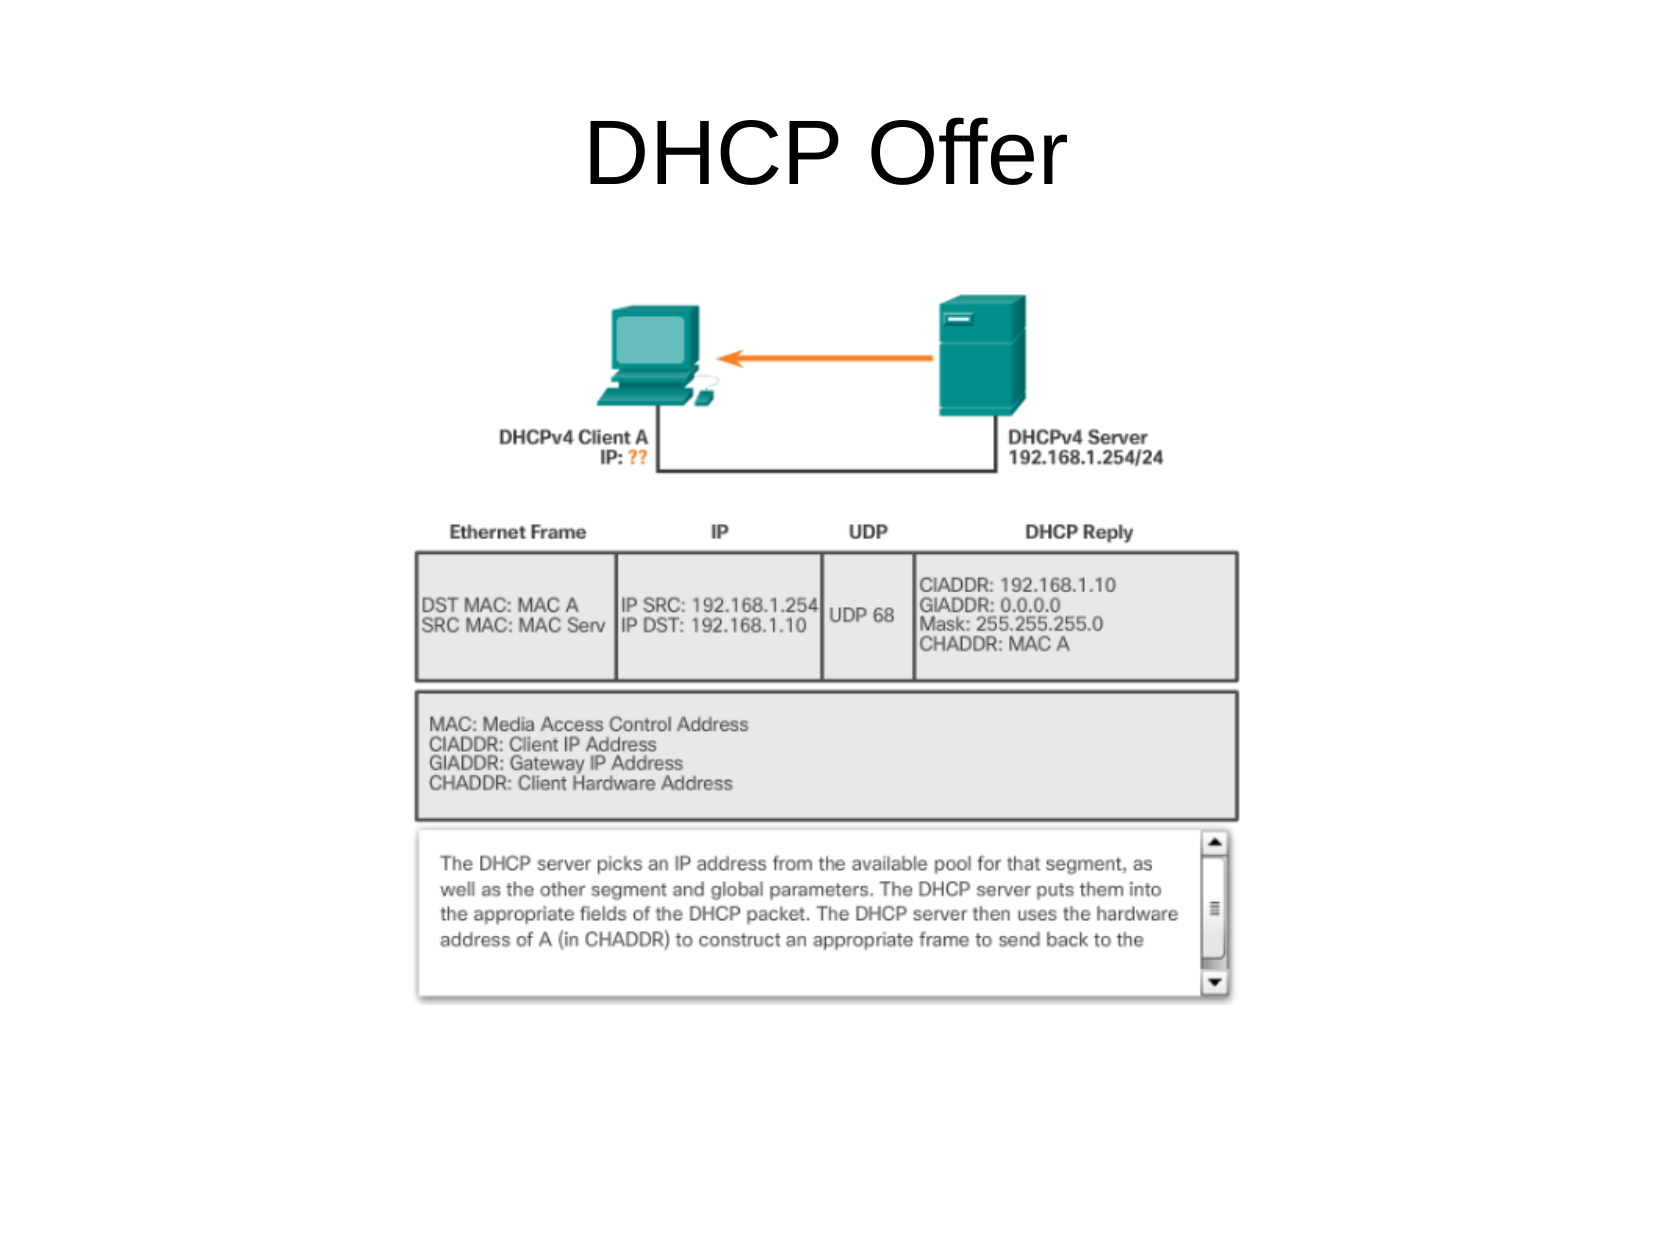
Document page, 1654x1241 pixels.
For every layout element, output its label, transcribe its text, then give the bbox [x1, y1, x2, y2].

title DHCP Offer [82, 49, 1571, 257]
picture [404, 290, 1249, 1010]
